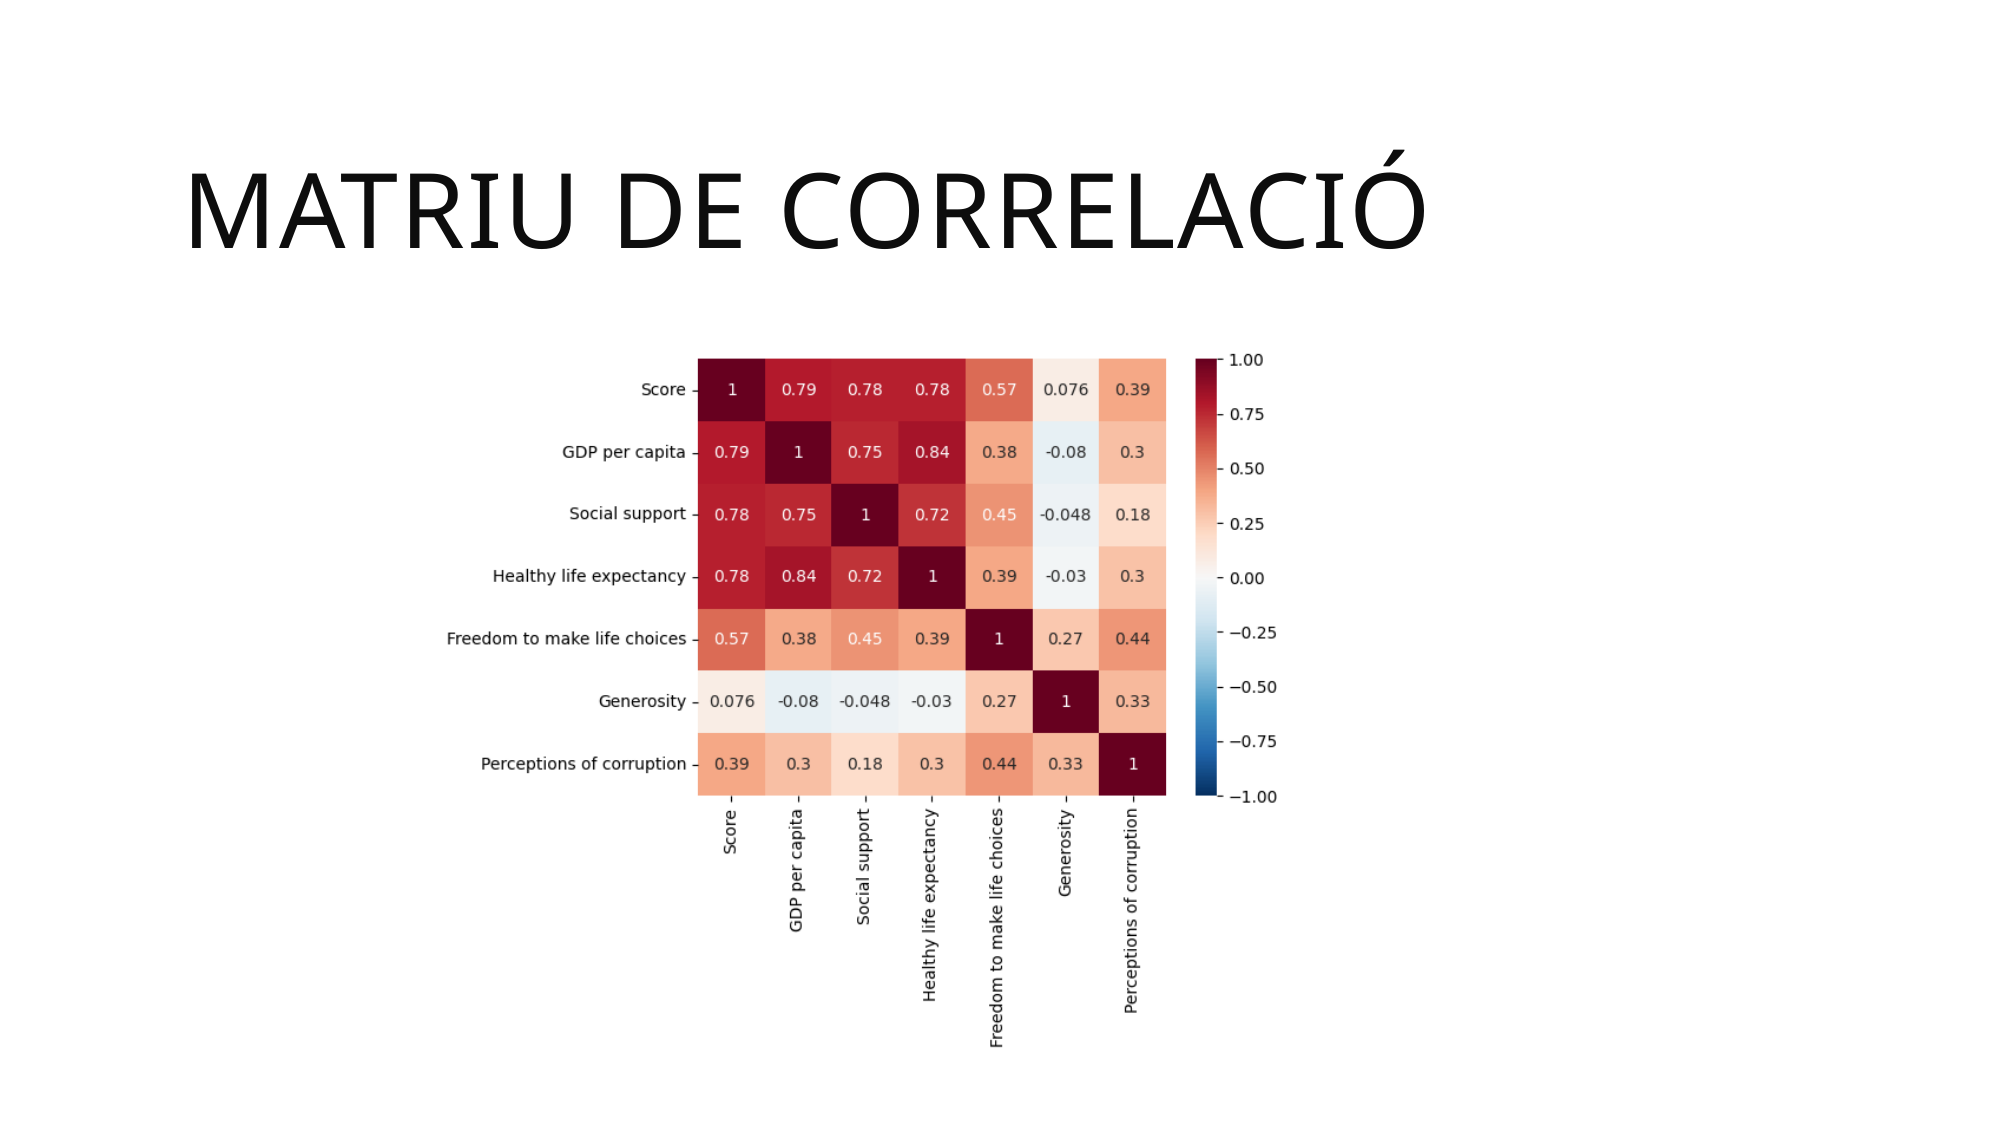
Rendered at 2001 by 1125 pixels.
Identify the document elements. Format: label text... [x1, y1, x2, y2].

picture [435, 341, 1290, 1059]
title Matriu de correlació [168, 96, 1763, 343]
